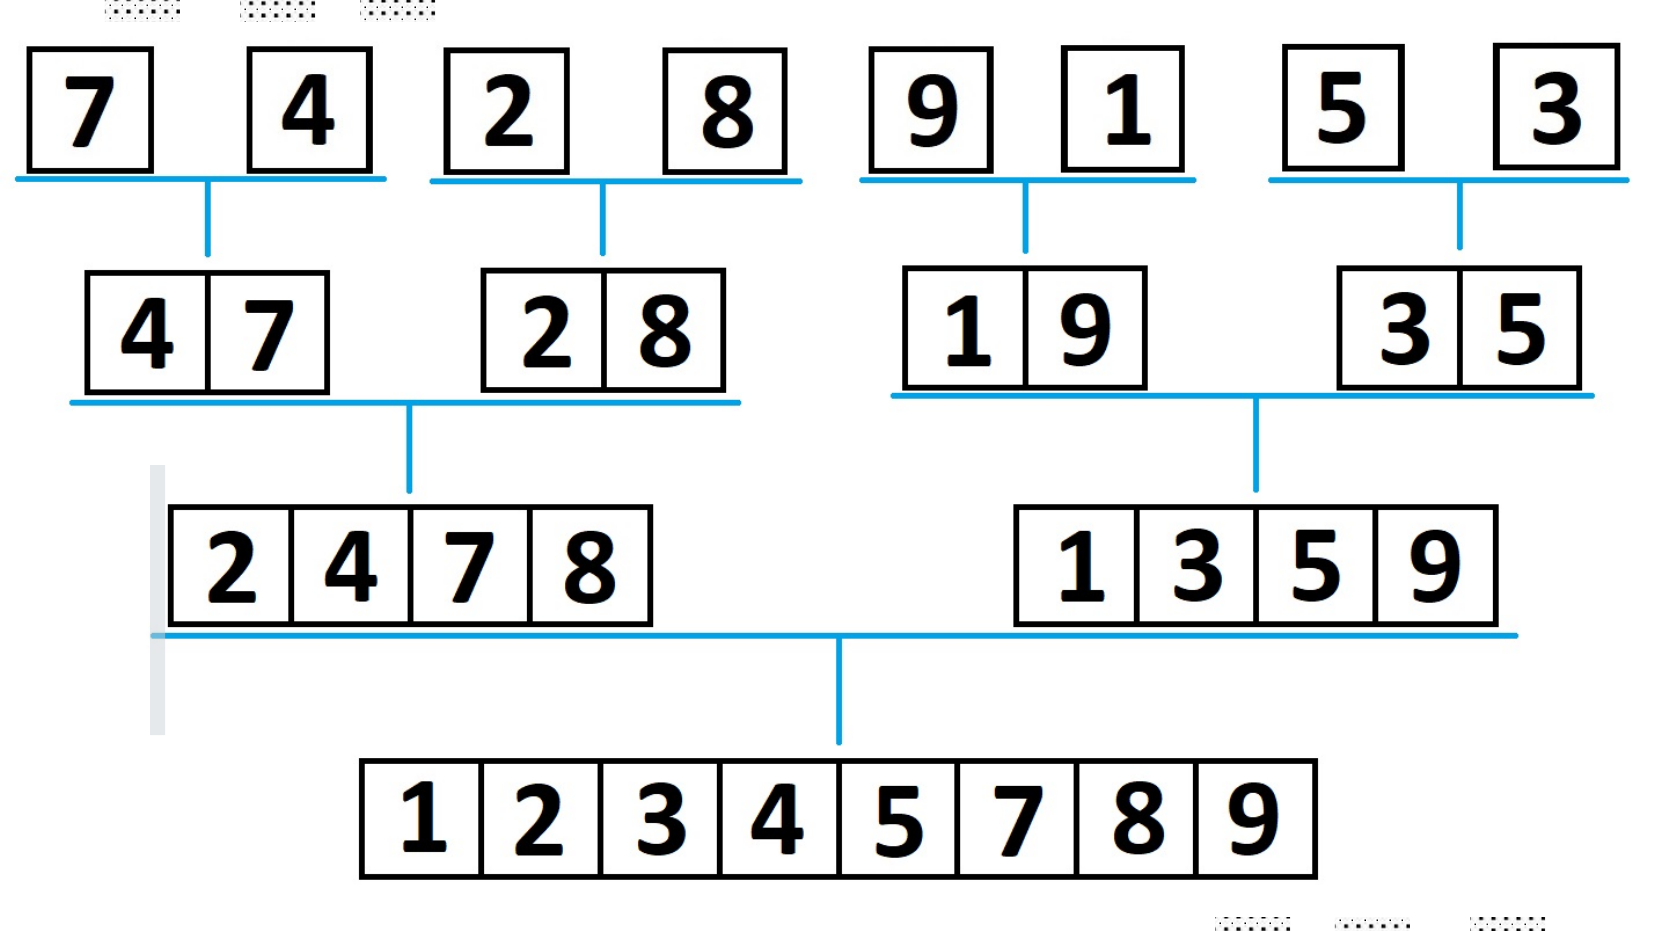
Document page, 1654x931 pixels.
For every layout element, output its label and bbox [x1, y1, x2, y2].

text_box [150, 465, 166, 736]
picture [0, 0, 1654, 931]
